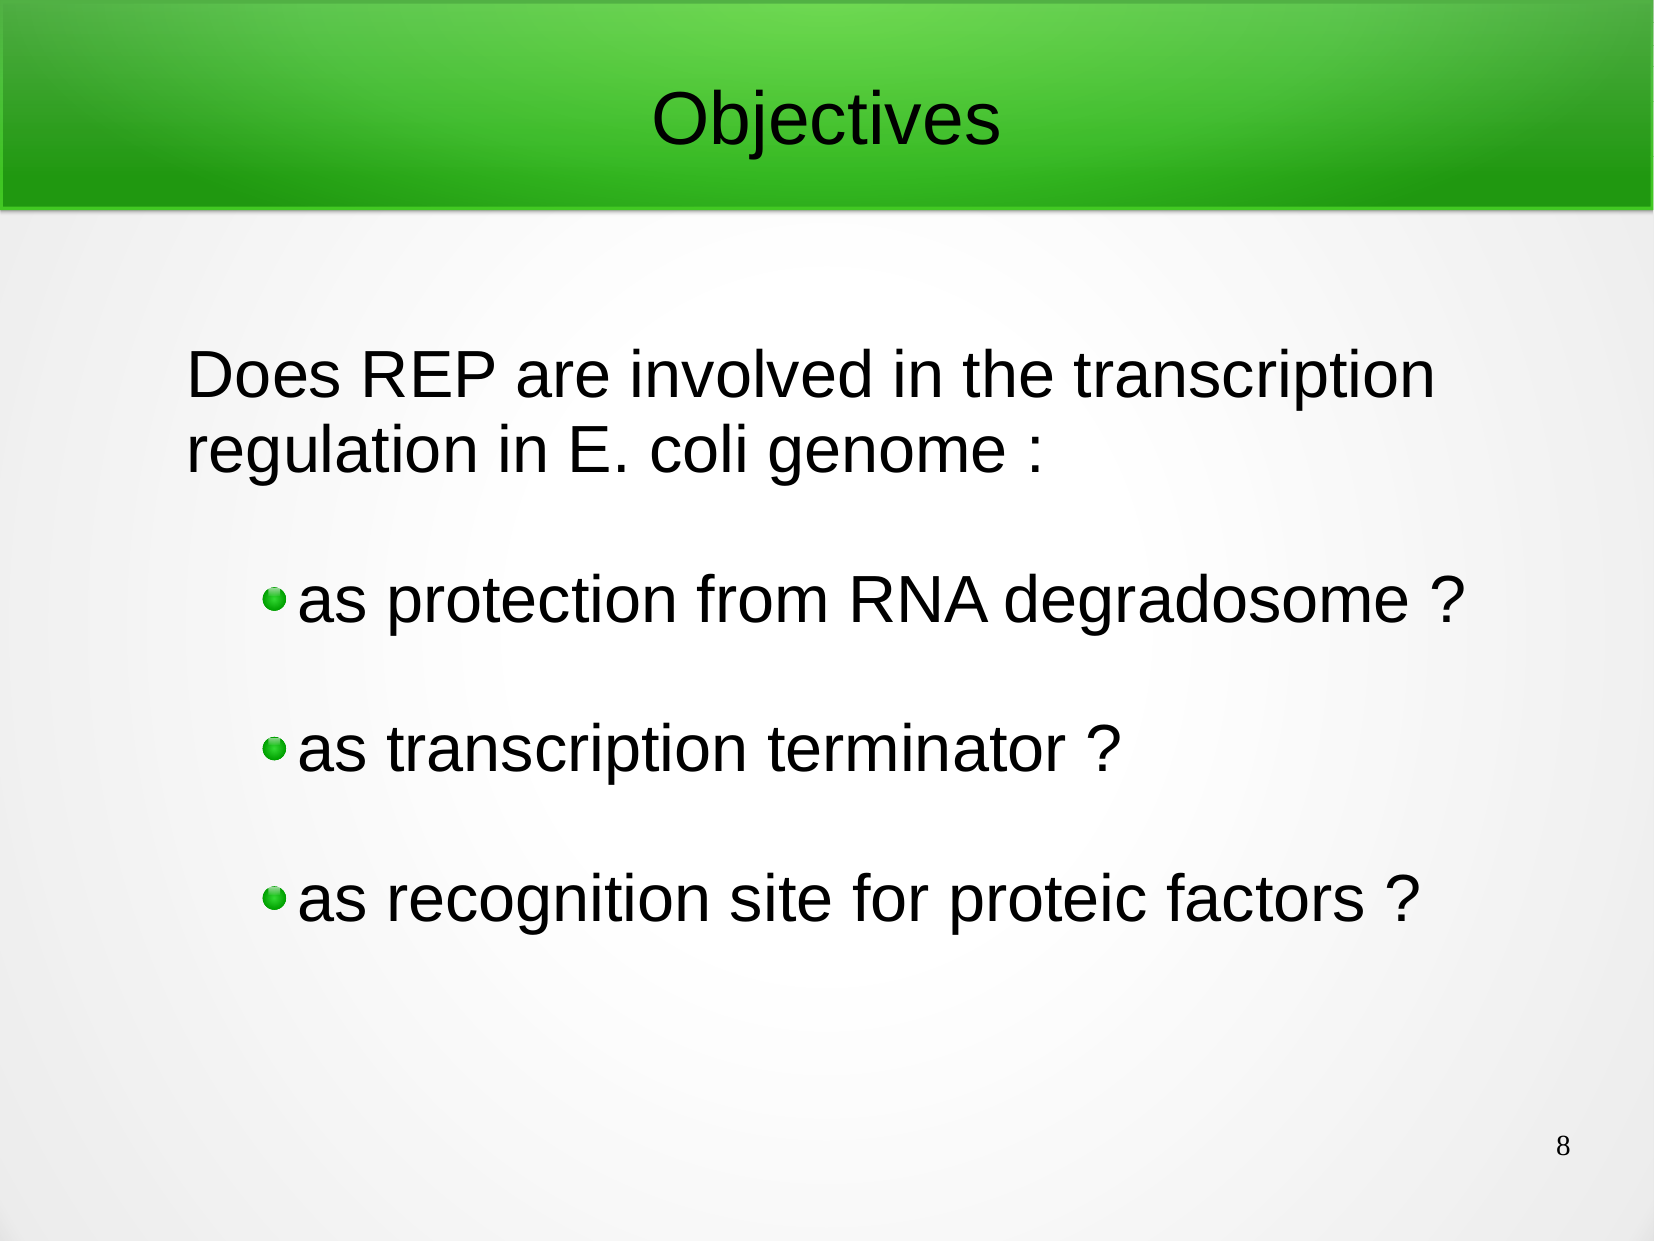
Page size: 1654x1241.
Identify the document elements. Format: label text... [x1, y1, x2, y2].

title Objectives [82, 47, 1571, 189]
text_box Does REP are involved in the transcription regulation in E. coli genome : as protection from RNA degradosome ? as transcription terminator ? as recognition site for proteic factors ? [172, 330, 1516, 943]
